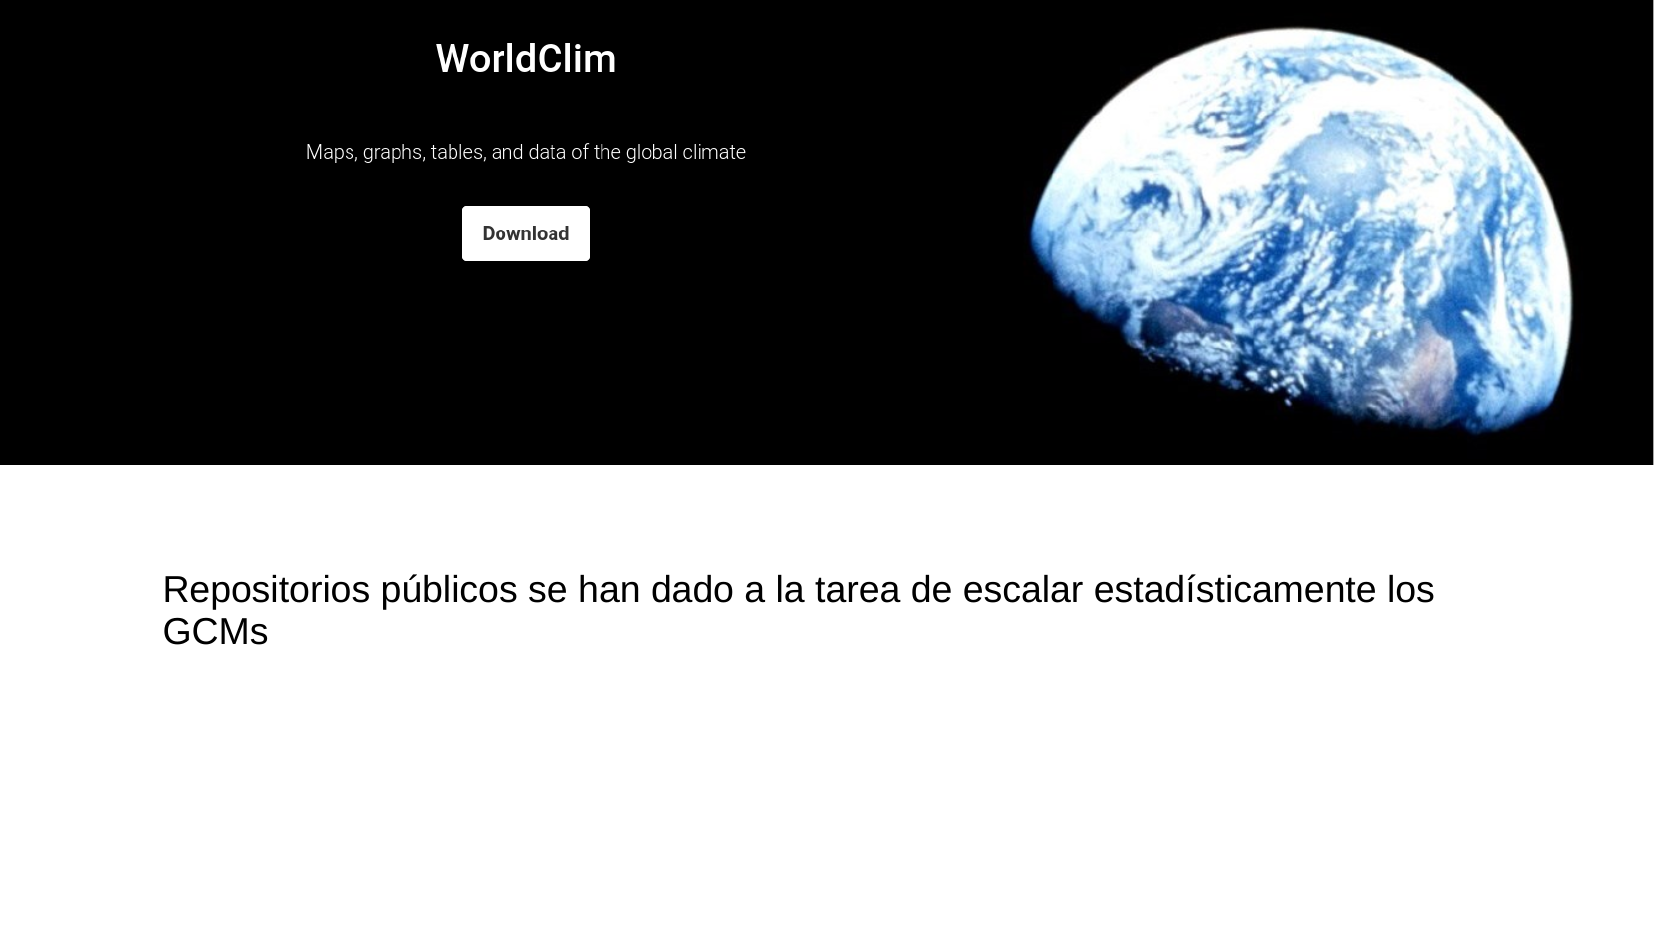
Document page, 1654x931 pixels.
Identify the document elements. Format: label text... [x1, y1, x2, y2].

text_box Repositorios públicos se han dado a la tarea de escalar estadísticamente los GCMs [147, 561, 1477, 660]
picture [0, 0, 1654, 465]
